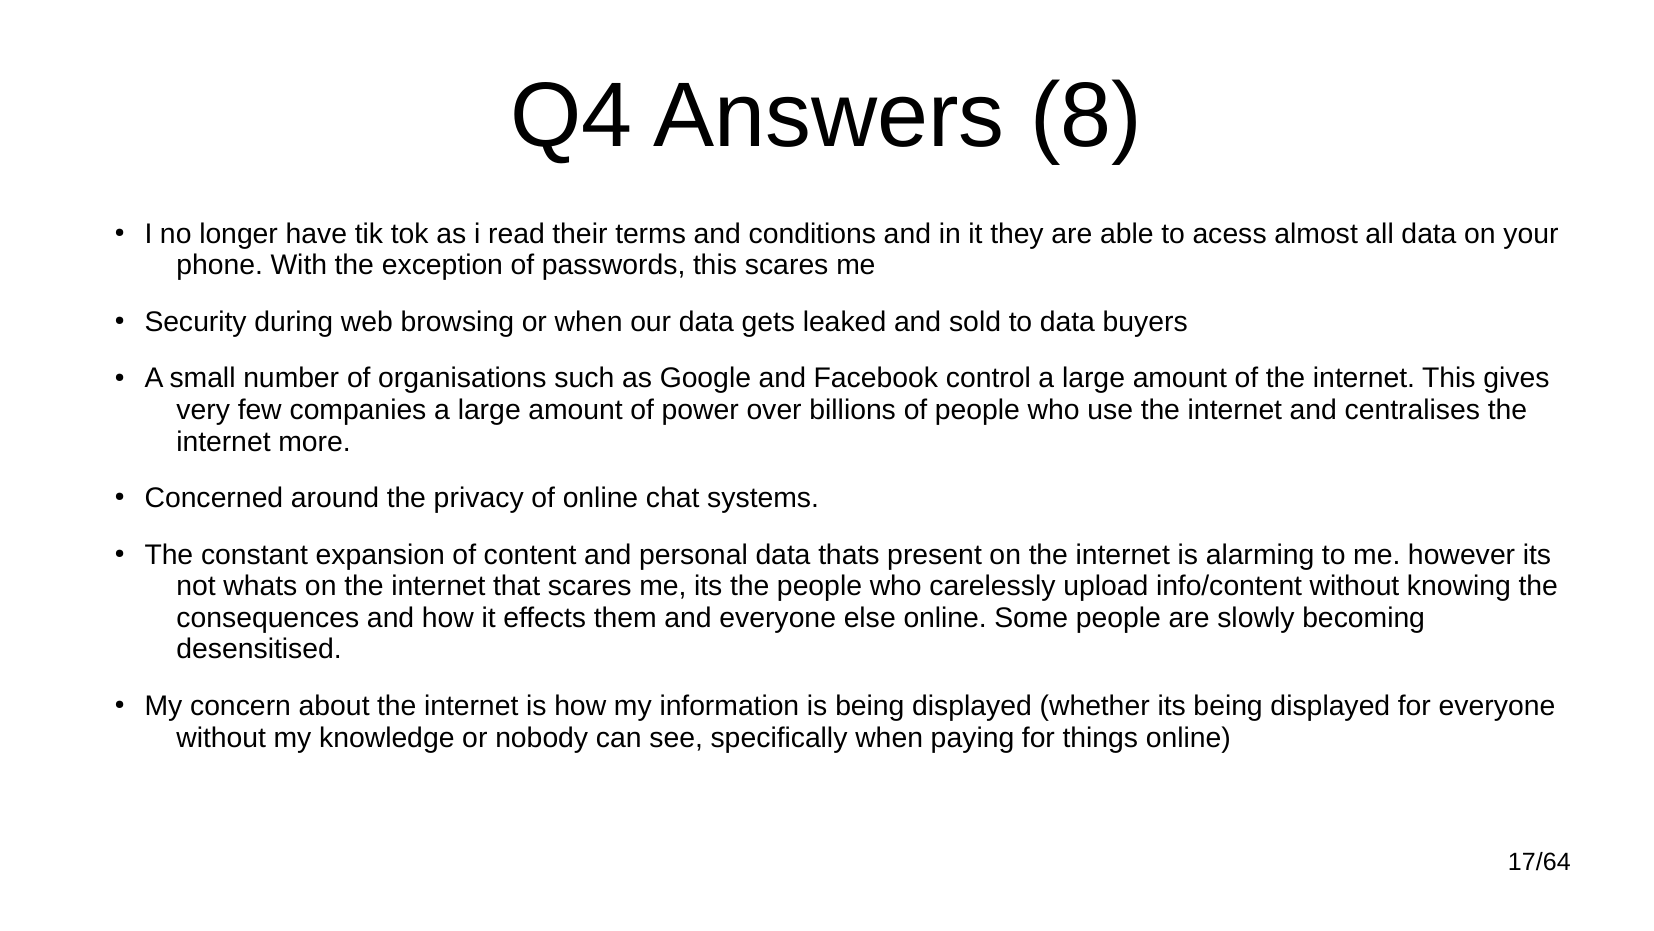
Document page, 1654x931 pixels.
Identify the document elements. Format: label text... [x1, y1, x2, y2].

list I no longer have tik tok as i read their terms and conditions and in it they are able to acess almost all data on your phone. With the exception of passwords, this scares me Security during web browsing or when our data gets leaked and sold to data buyers A small number of organisations such as Google and Facebook control a large amount of the internet. This gives very few companies a large amount of power over billions of people who use the internet and centralises the internet more. Concerned around the privacy of online chat systems. The constant expansion of content and personal data thats present on the internet is alarming to me. however its not whats on the internet that scares me, its the people who carelessly upload info/content without knowing the consequences and how it effects them and everyone else online. Some people are slowly becoming desensitised. My concern about the internet is how my information is being displayed (whether its being displayed for everyone without my knowledge or nobody can see, specifically when paying for things online) [82, 217, 1571, 758]
title Q4 Answers (8) [82, 37, 1571, 193]
